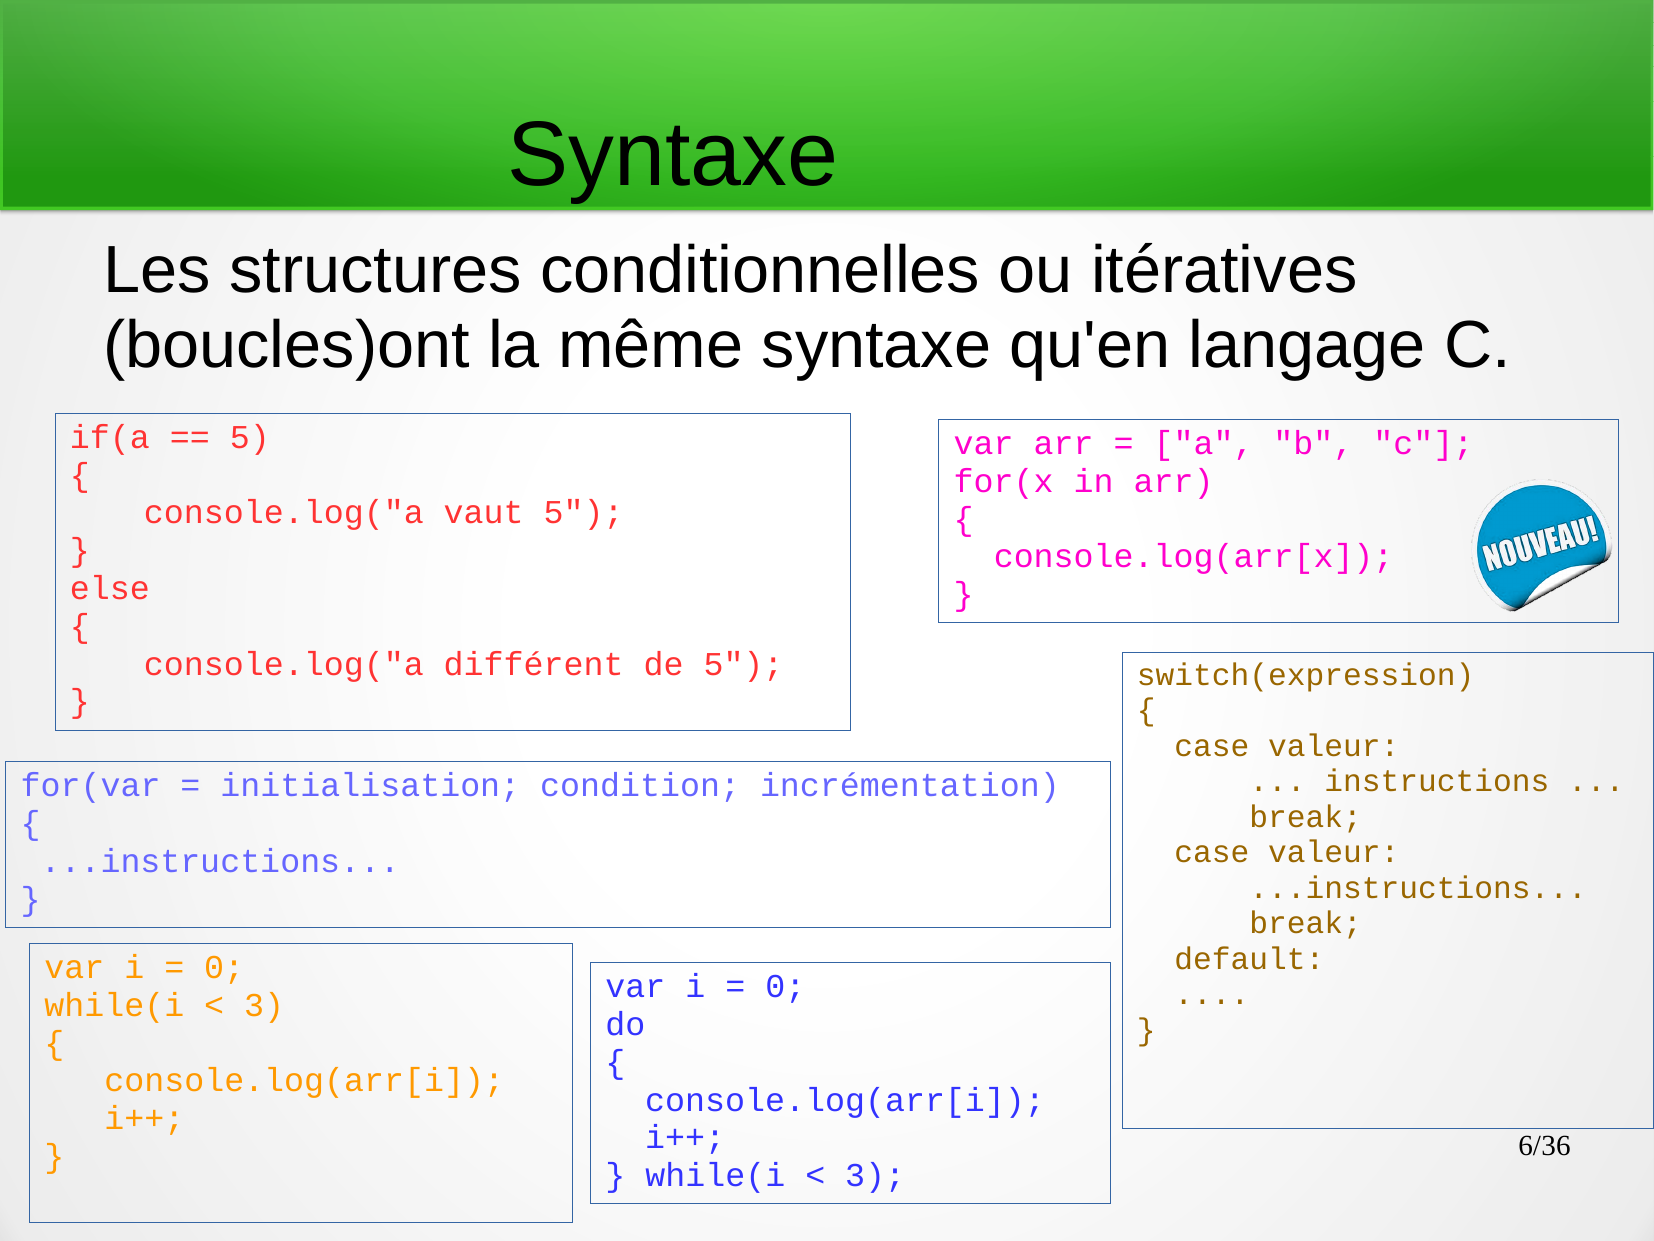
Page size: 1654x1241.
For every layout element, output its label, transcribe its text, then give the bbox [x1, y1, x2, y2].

text_box Les structures conditionnelles ou itératives (boucles)ont la même syntaxe qu'en langage C. [88, 224, 1565, 763]
text_box var i = 0; while(i < 3) { console.log(arr[i]); i++; } [29, 943, 573, 1223]
text_box switch(expression) { case valeur: ... instructions ... break; case valeur: ...instructions... break; default: .... } [1122, 652, 1654, 1129]
text_box var arr = ["a", "b", "c"]; for(x in arr) { console.log(arr[x]); } [938, 419, 1619, 623]
text_box if(a == 5) { console.log("a vaut 5"); } else { console.log("a différent de 5"); } [55, 413, 851, 731]
title Syntaxe [82, 94, 1264, 213]
picture [1470, 478, 1613, 621]
text_box var i = 0; do { console.log(arr[i]); i++; } while(i < 3); [590, 962, 1111, 1204]
text_box for(var = initialisation; condition; incrémentation) { ...instructions... } [5, 761, 1111, 928]
